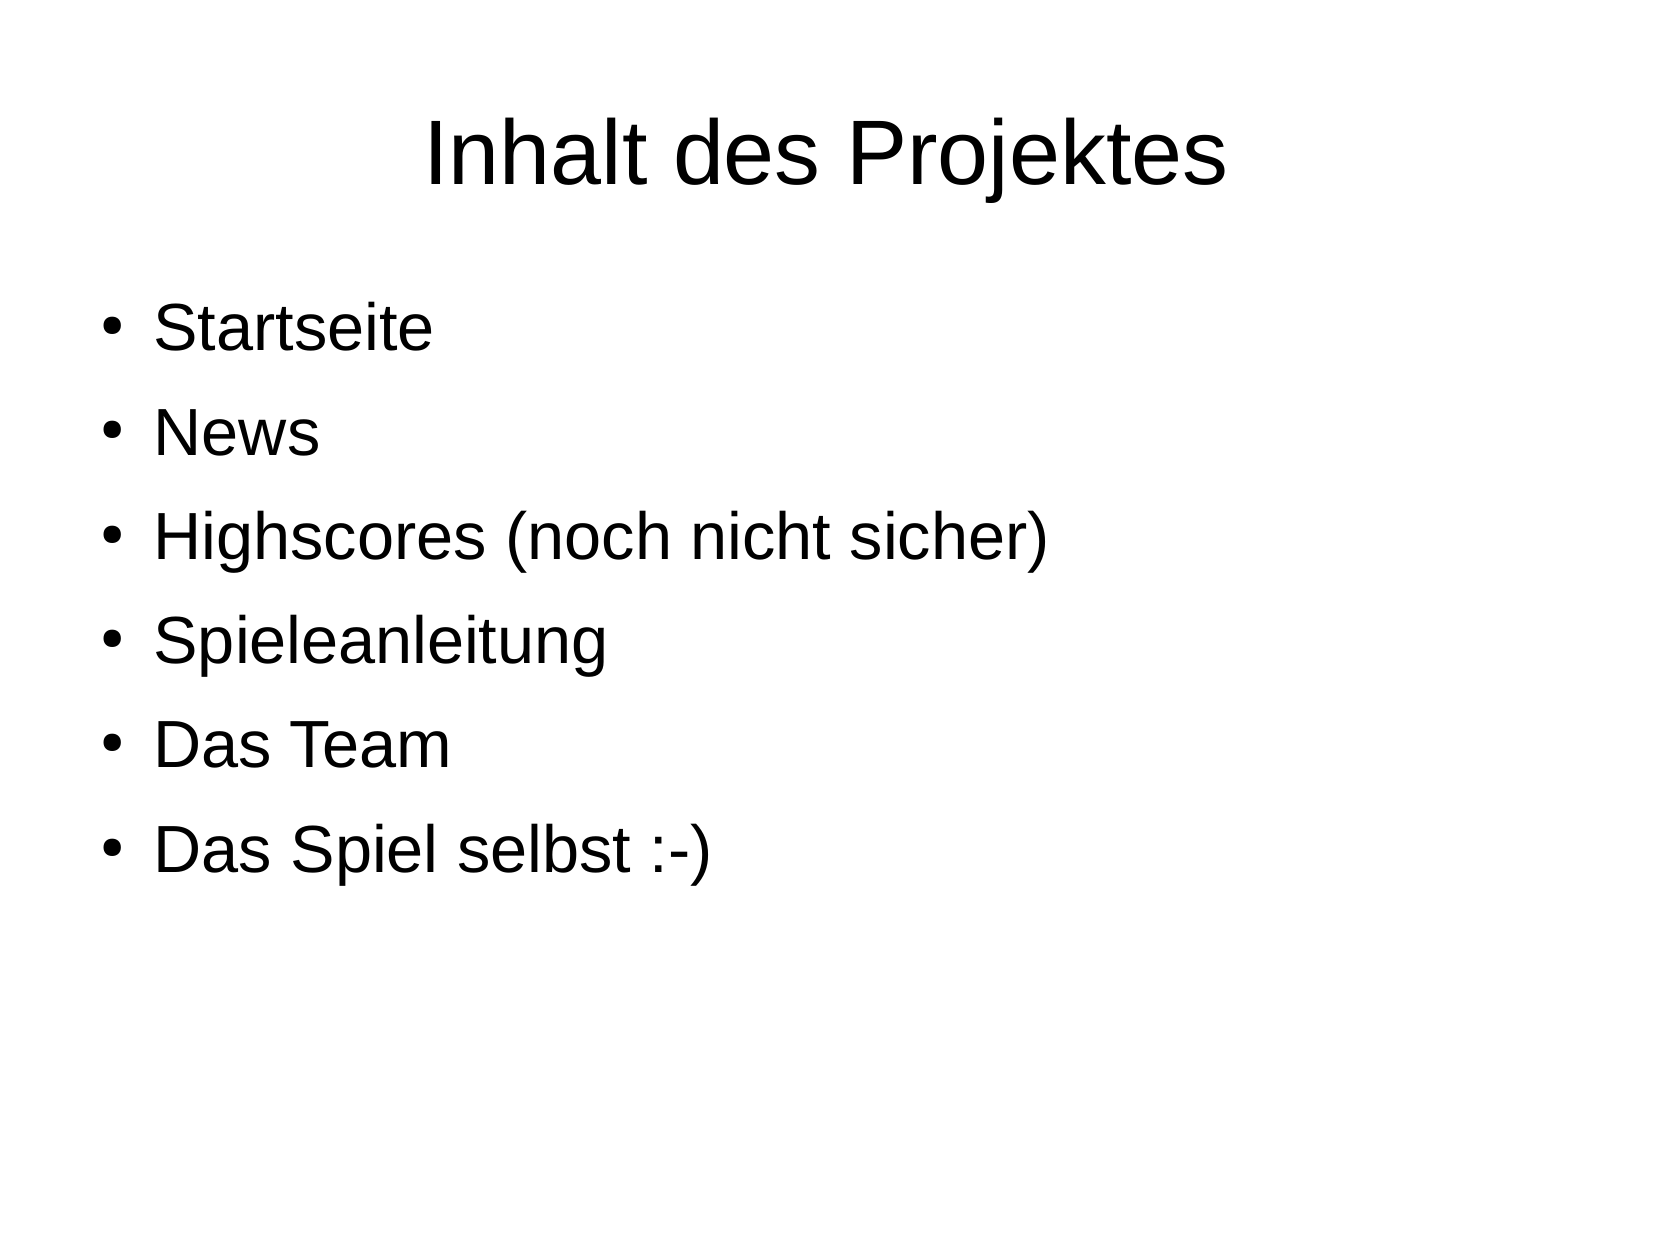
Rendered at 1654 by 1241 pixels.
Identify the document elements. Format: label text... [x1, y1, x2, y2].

title Inhalt des Projektes [82, 49, 1571, 257]
list Startseite News Highscores (noch nicht sicher) Spieleanleitung Das Team Das Spiel selbst :-) [82, 290, 1538, 1010]
